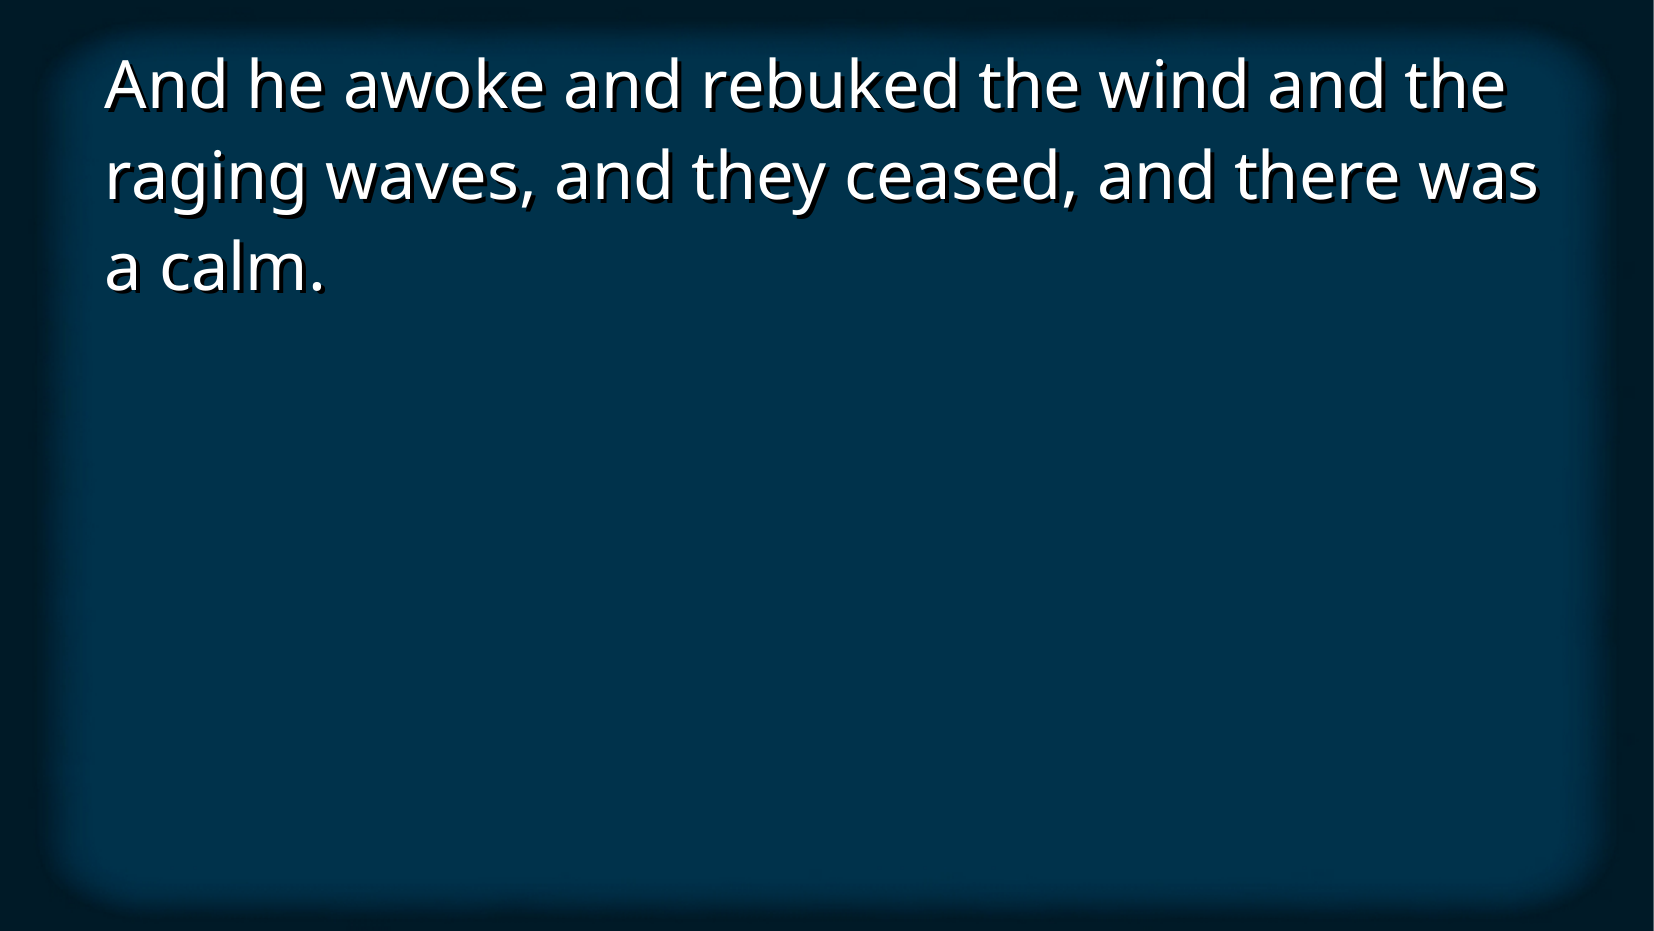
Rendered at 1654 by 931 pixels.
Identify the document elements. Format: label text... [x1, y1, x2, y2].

text_box And he awoke and rebuked the wind and the raging waves, and they ceased, and there was a calm. [90, 30, 1576, 312]
picture [0, 0, 1654, 931]
